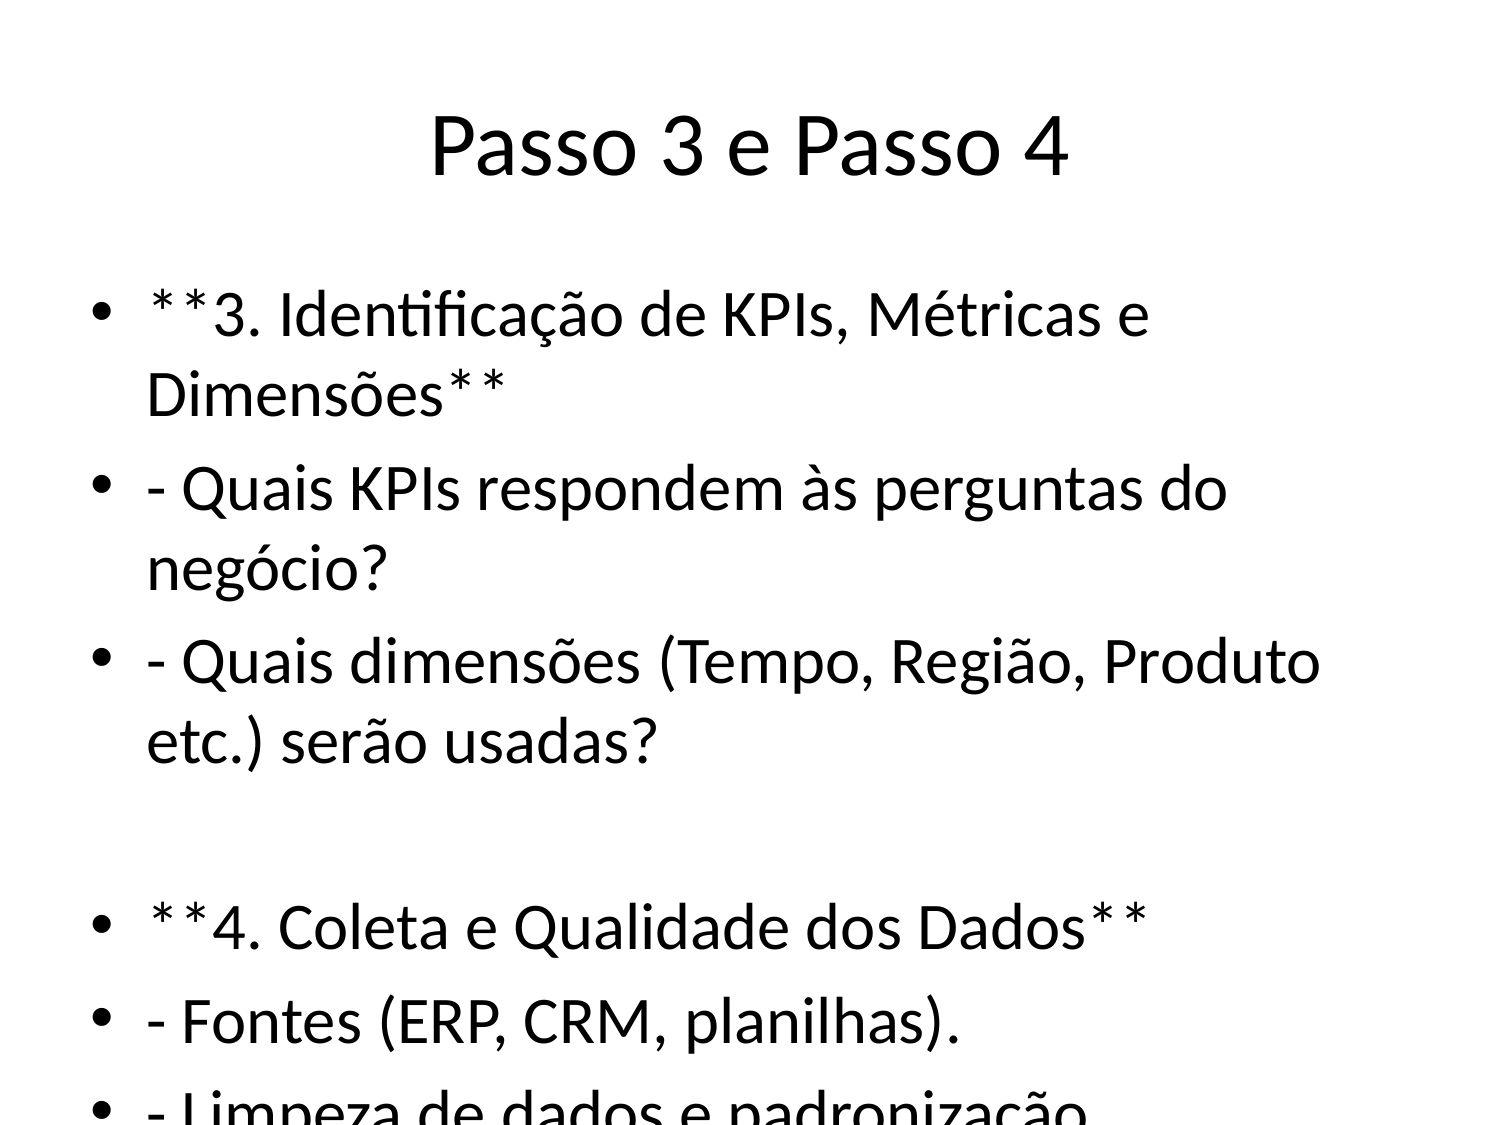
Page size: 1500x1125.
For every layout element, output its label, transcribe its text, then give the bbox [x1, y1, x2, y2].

title Passo 3 e Passo 4 [75, 45, 1425, 233]
list **3. Identificação de KPIs, Métricas e Dimensões** - Quais KPIs respondem às perguntas do negócio? - Quais dimensões (Tempo, Região, Produto etc.) serão usadas? **4. Coleta e Qualidade dos Dados** - Fontes (ERP, CRM, planilhas). - Limpeza de dados e padronização. - Definir periodicidade (diário, semanal etc.). [75, 262, 1425, 1005]
